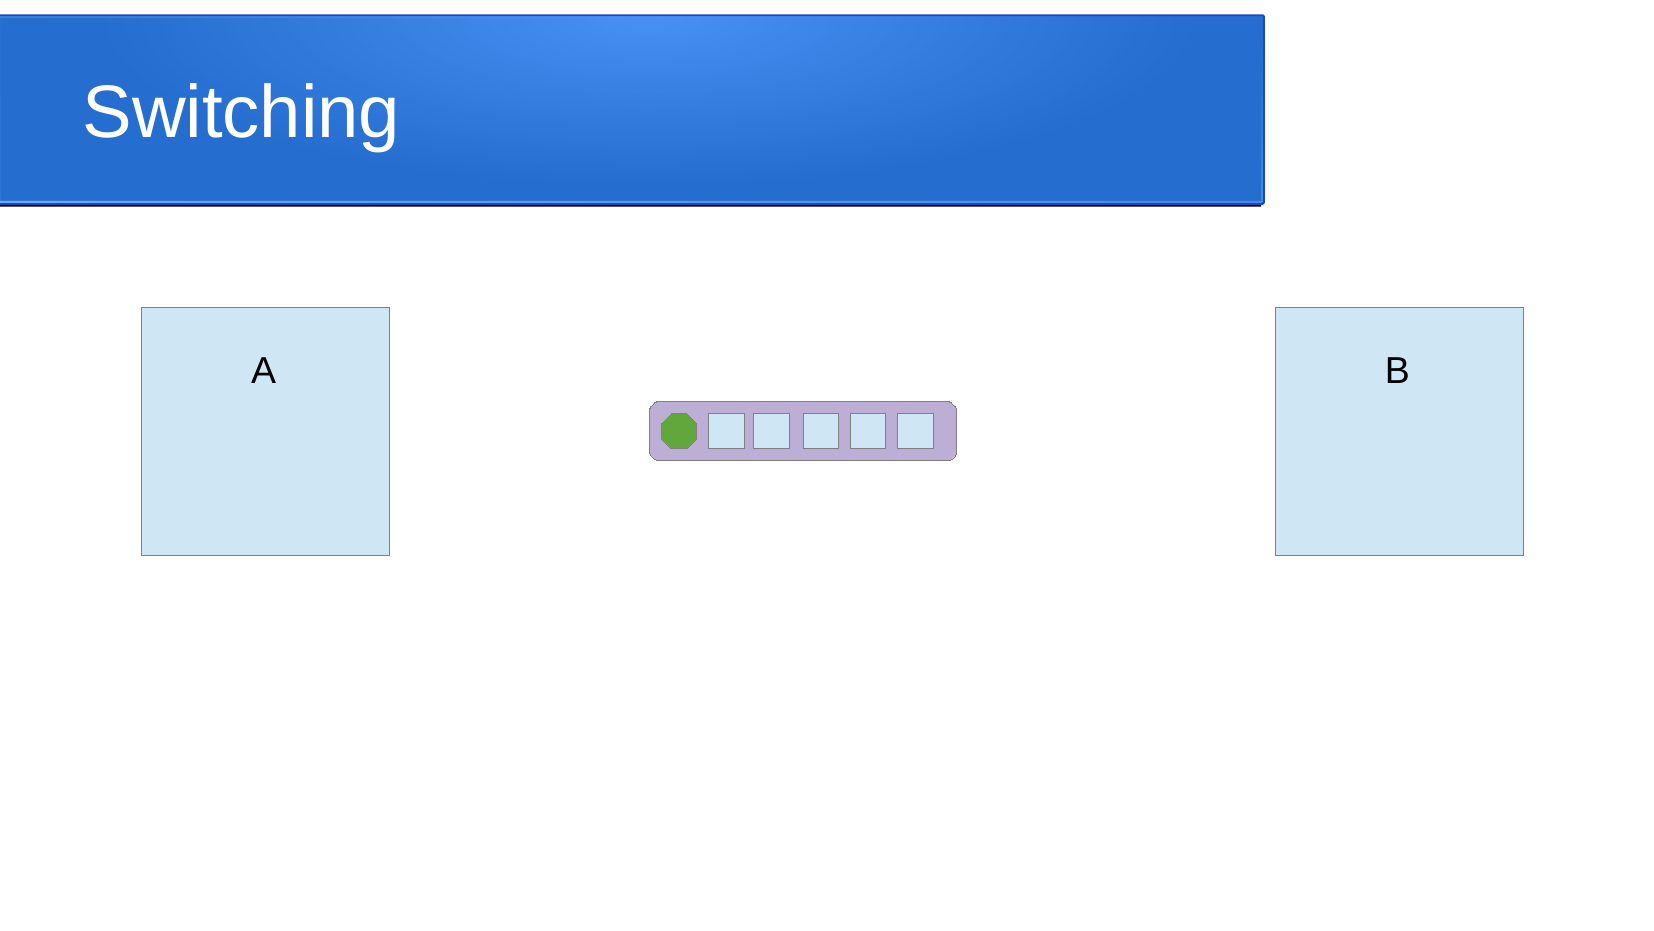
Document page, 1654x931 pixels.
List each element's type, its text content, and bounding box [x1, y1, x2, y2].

title Switching [82, 35, 1235, 189]
text_box [649, 401, 957, 461]
text_box A [236, 342, 296, 400]
text_box [141, 307, 390, 556]
text_box B [1370, 342, 1430, 400]
text_box [1275, 307, 1524, 556]
